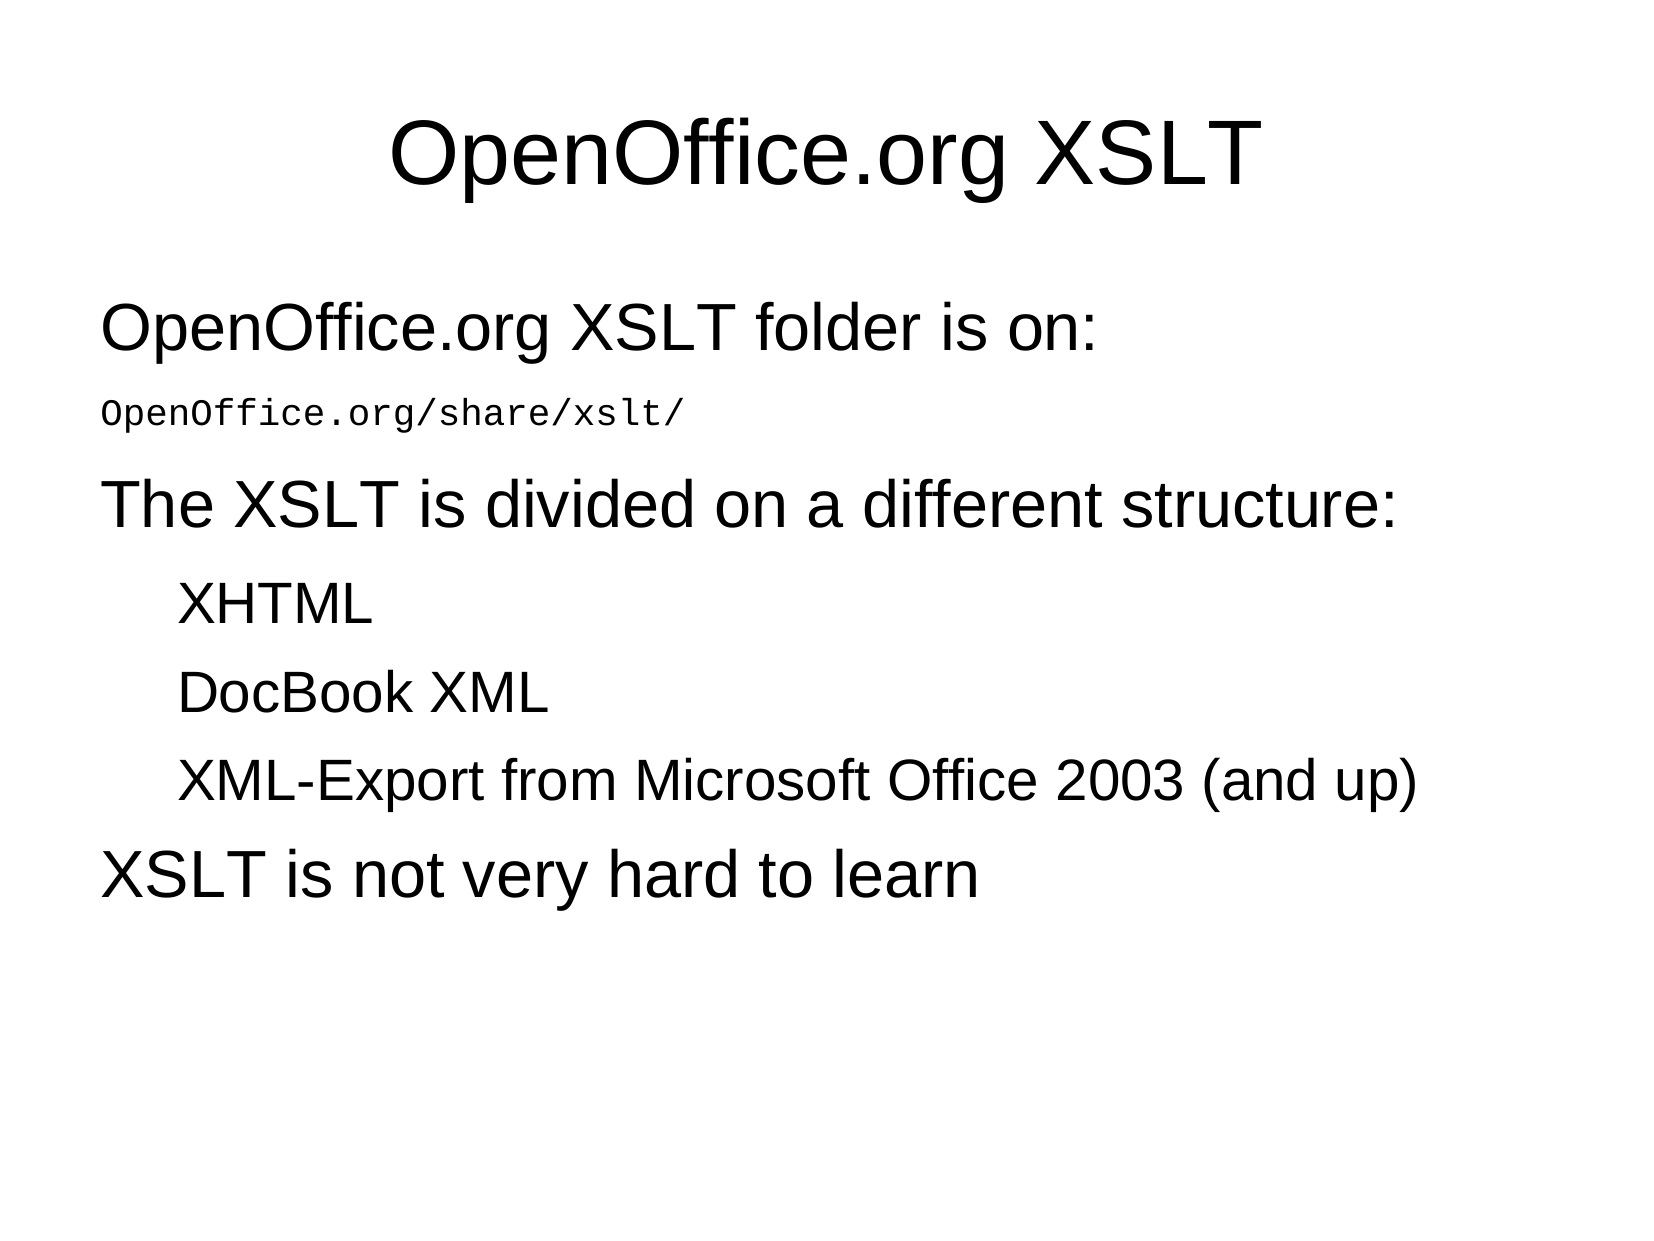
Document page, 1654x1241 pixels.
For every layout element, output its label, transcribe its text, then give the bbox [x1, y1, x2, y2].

title OpenOffice.org XSLT [82, 49, 1571, 257]
list OpenOffice.org XSLT folder is on: OpenOffice.org/share/xslt/ The XSLT is divided on a different structure: XHTML DocBook XML XML-Export from Microsoft Office 2003 (and up) XSLT is not very hard to learn [82, 290, 1571, 1109]
